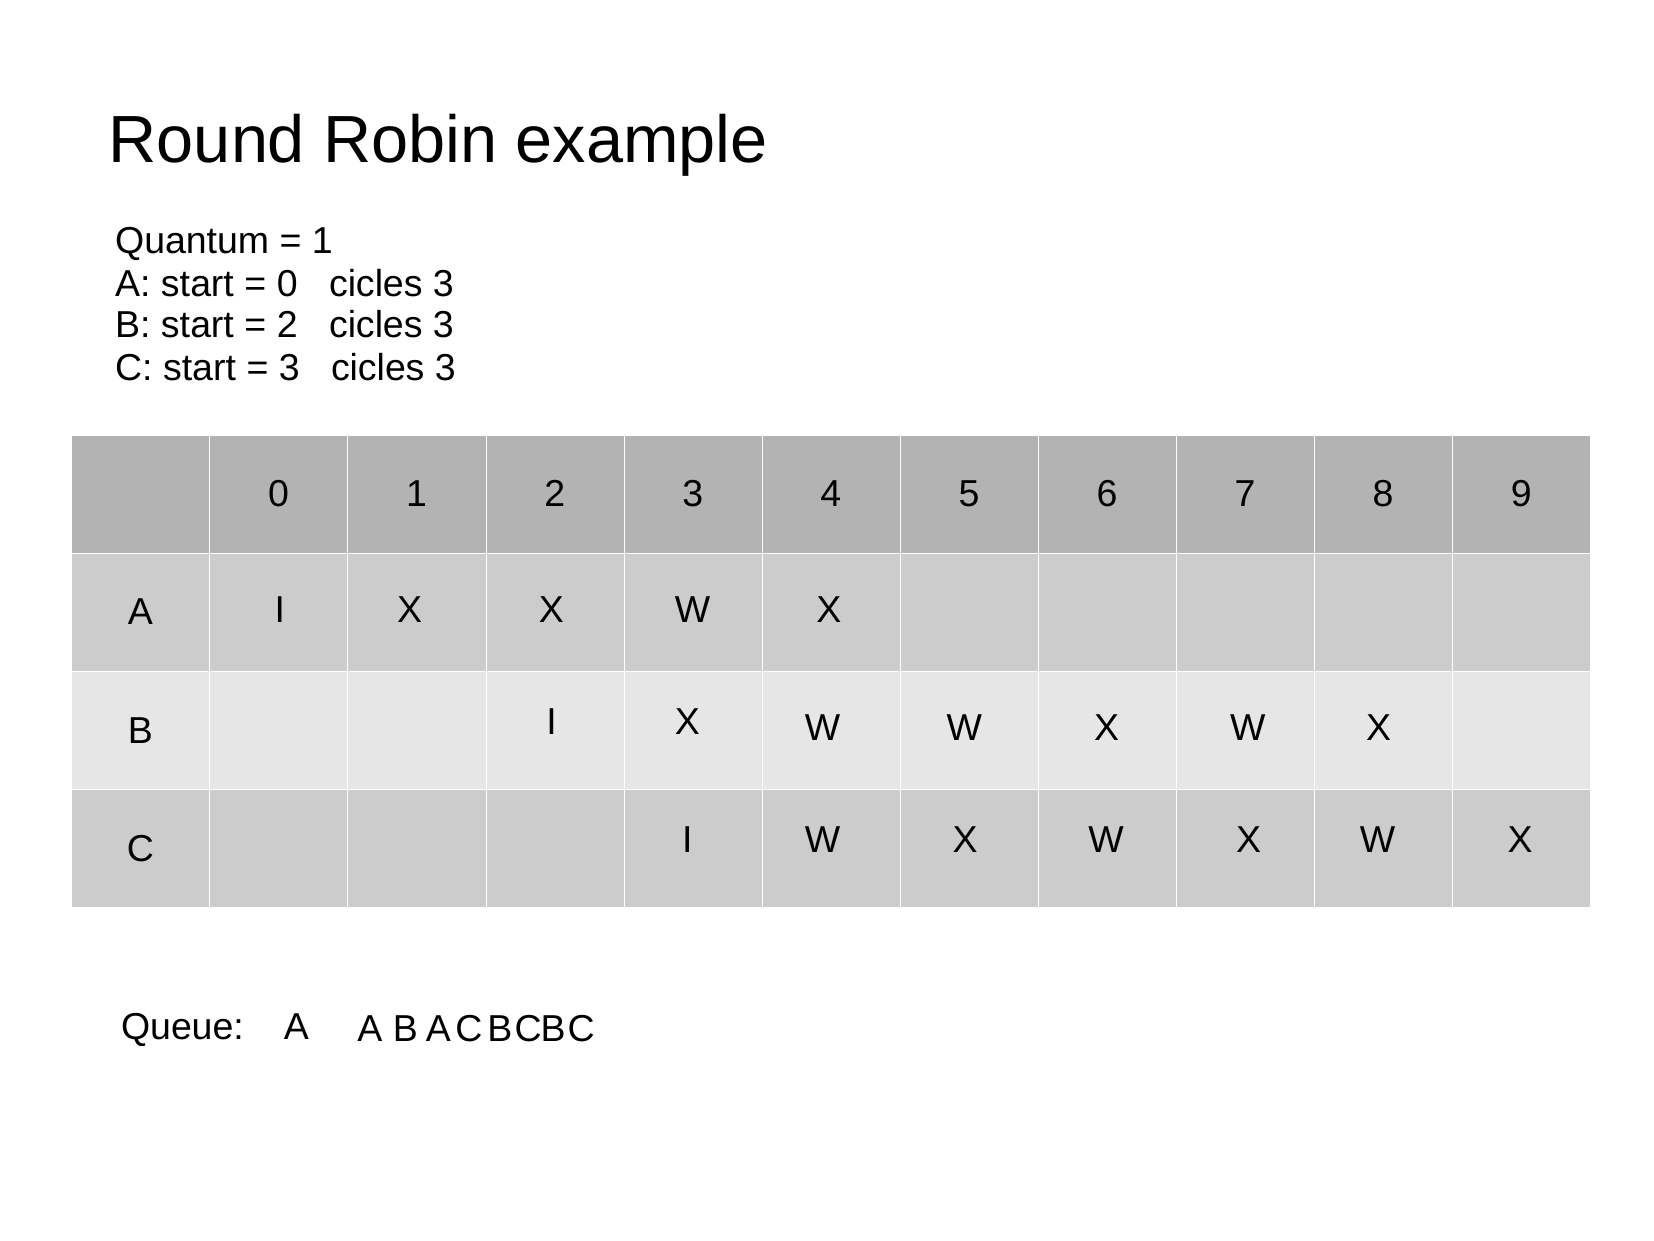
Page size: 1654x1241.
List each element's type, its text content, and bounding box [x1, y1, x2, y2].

table_header 6 [1039, 436, 1176, 553]
table_cell [1315, 790, 1452, 907]
text_box W [1073, 811, 1139, 869]
table_cell C [72, 790, 209, 907]
table_cell [901, 790, 1038, 907]
table_cell [625, 554, 762, 671]
table_cell [1039, 672, 1176, 789]
text_box B [378, 1000, 411, 1058]
text_box B [525, 1000, 552, 1058]
table_cell [1177, 554, 1314, 671]
table_cell [348, 672, 486, 789]
table_header 7 [1177, 436, 1314, 553]
text_box A [411, 1000, 440, 1058]
text_box X [660, 693, 715, 751]
table_header 2 [487, 436, 624, 553]
text_box X [1079, 699, 1135, 756]
table_cell [1177, 672, 1314, 789]
table_header [72, 436, 209, 553]
table_cell [210, 554, 347, 671]
text_box W [1345, 811, 1411, 869]
table_header 9 [1453, 436, 1590, 553]
text_box I [667, 811, 708, 869]
text_box W [660, 580, 726, 638]
table_cell [487, 790, 624, 907]
table_cell [625, 672, 762, 789]
text_box Round Robin example [94, 94, 786, 185]
table_cell [1315, 672, 1452, 789]
text_box X [801, 580, 857, 638]
table_header 5 [901, 436, 1038, 553]
table_cell [1453, 554, 1590, 671]
table_header 1 [348, 436, 486, 553]
text_box I [531, 693, 572, 751]
table_header 8 [1315, 436, 1452, 553]
text_box X [524, 580, 579, 638]
text_box Queue: [106, 998, 269, 1055]
table_header 0 [210, 436, 347, 553]
text_box X [1351, 699, 1406, 756]
table_cell [1039, 790, 1176, 907]
table_cell [487, 672, 624, 789]
table_cell [348, 790, 486, 907]
table_cell [348, 554, 486, 671]
text_box W [790, 811, 856, 869]
table_cell A [72, 554, 209, 671]
table_cell [487, 554, 624, 671]
text_box C [499, 1000, 525, 1058]
text_box A [342, 1000, 378, 1058]
table_cell [901, 554, 1038, 671]
text_box X [1492, 811, 1548, 869]
table_header 3 [625, 436, 762, 553]
table_cell [763, 554, 900, 671]
text_box W [1215, 699, 1281, 756]
table_cell [1315, 554, 1452, 671]
text_box C [440, 1000, 472, 1058]
table_cell [210, 672, 347, 789]
table_cell [901, 672, 1038, 789]
text_box I [259, 580, 301, 638]
text_box W [790, 699, 856, 756]
text_box X [1221, 811, 1276, 869]
table_cell [763, 790, 900, 907]
table_cell [763, 672, 900, 789]
text_box C [552, 1000, 610, 1058]
table_cell [625, 790, 762, 907]
table_cell B [72, 672, 209, 789]
table_cell [210, 790, 347, 907]
text_box X [382, 580, 438, 638]
text_box Quantum = 1 A: start = 0 cicles 3 B: start = 2 cicles 3 C: start = 3 cicles 3 [100, 212, 472, 396]
text_box B [472, 1000, 499, 1058]
table_cell [1453, 790, 1590, 907]
text_box X [937, 811, 993, 869]
table_cell [1039, 554, 1176, 671]
table_cell [1453, 672, 1590, 789]
text_box A [269, 998, 324, 1055]
table_header 4 [763, 436, 900, 553]
text_box W [931, 699, 997, 756]
table_cell [1177, 790, 1314, 907]
